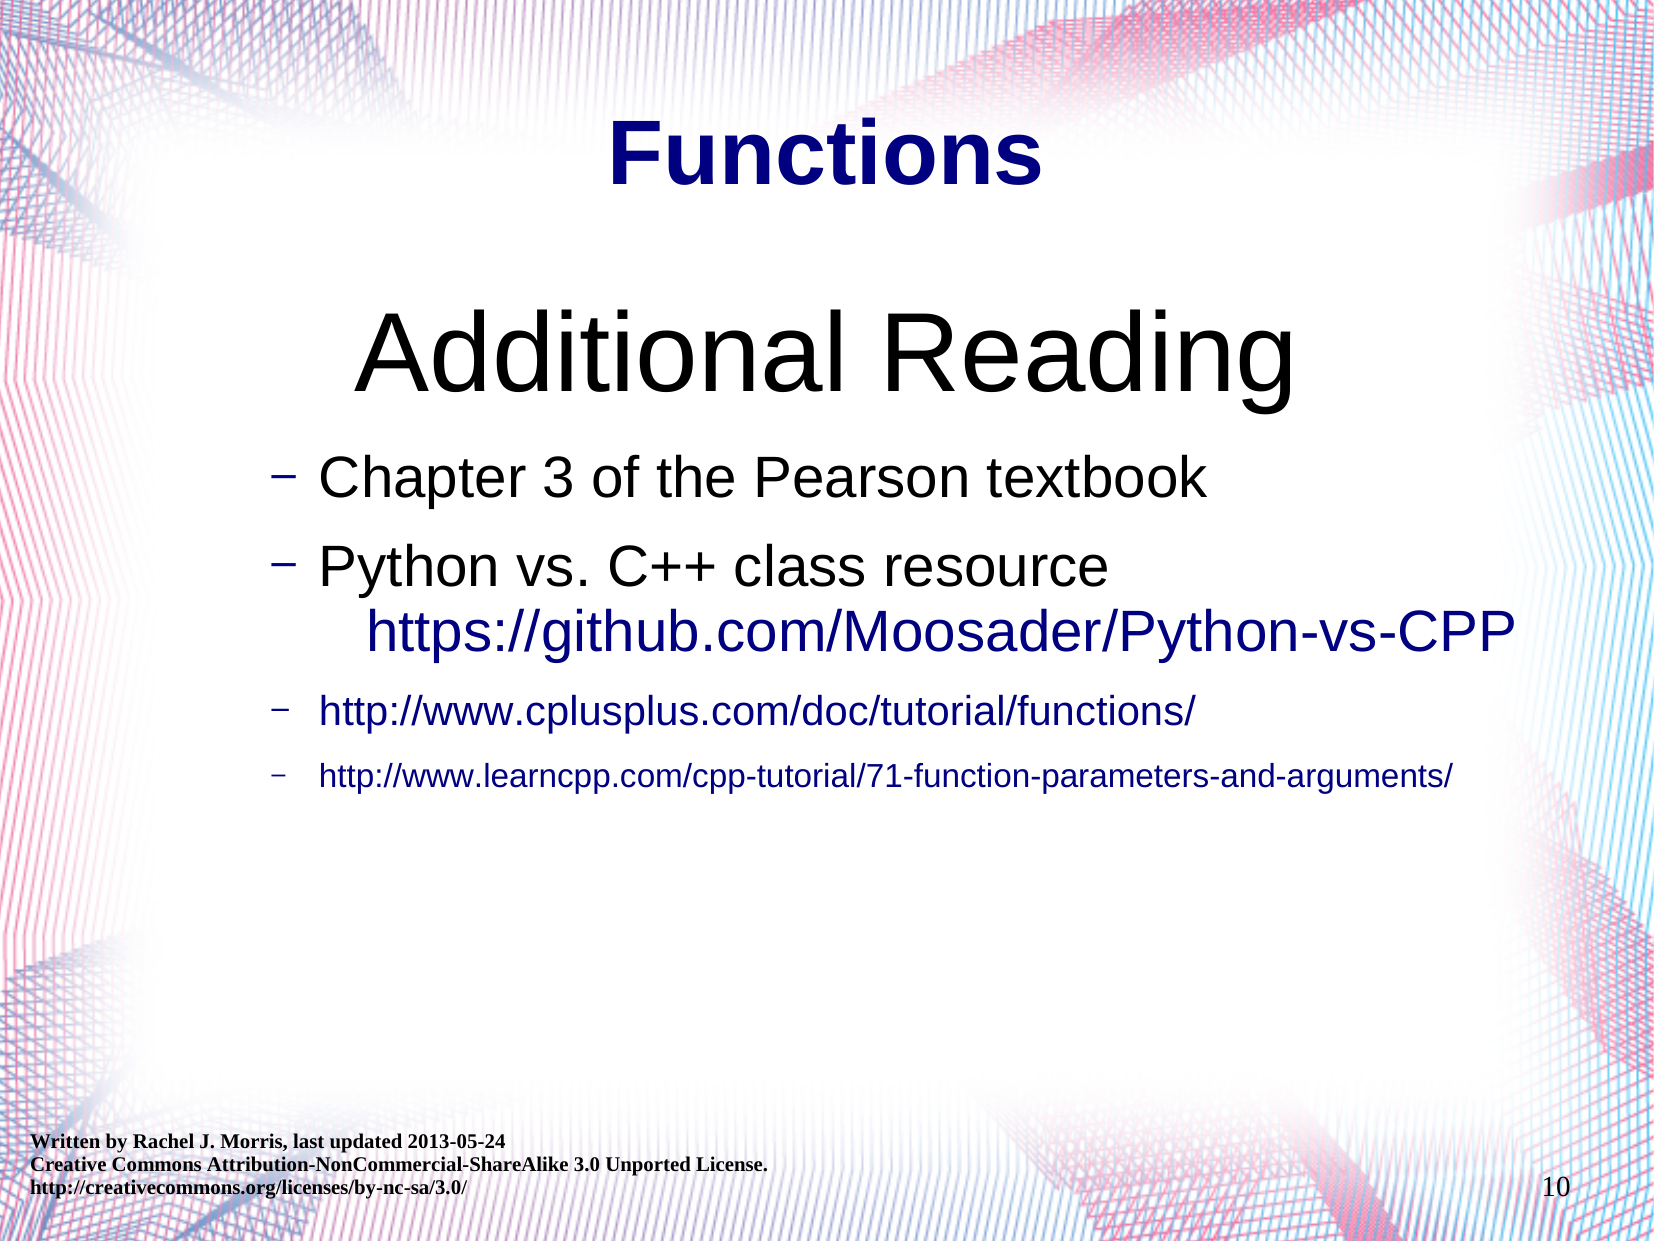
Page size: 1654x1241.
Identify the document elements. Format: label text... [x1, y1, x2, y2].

title Functions [82, 49, 1571, 257]
picture [0, 0, 1654, 1241]
list Additional Reading Chapter 3 of the Pearson textbook Python vs. C++ class resource https://github.com/Moosader/Python-vs-CPP http://www.cplusplus.com/doc/tutorial/functions/ http://www.learncpp.com/cpp-tutorial/71-function-parameters-and-arguments/ [82, 290, 1571, 1010]
